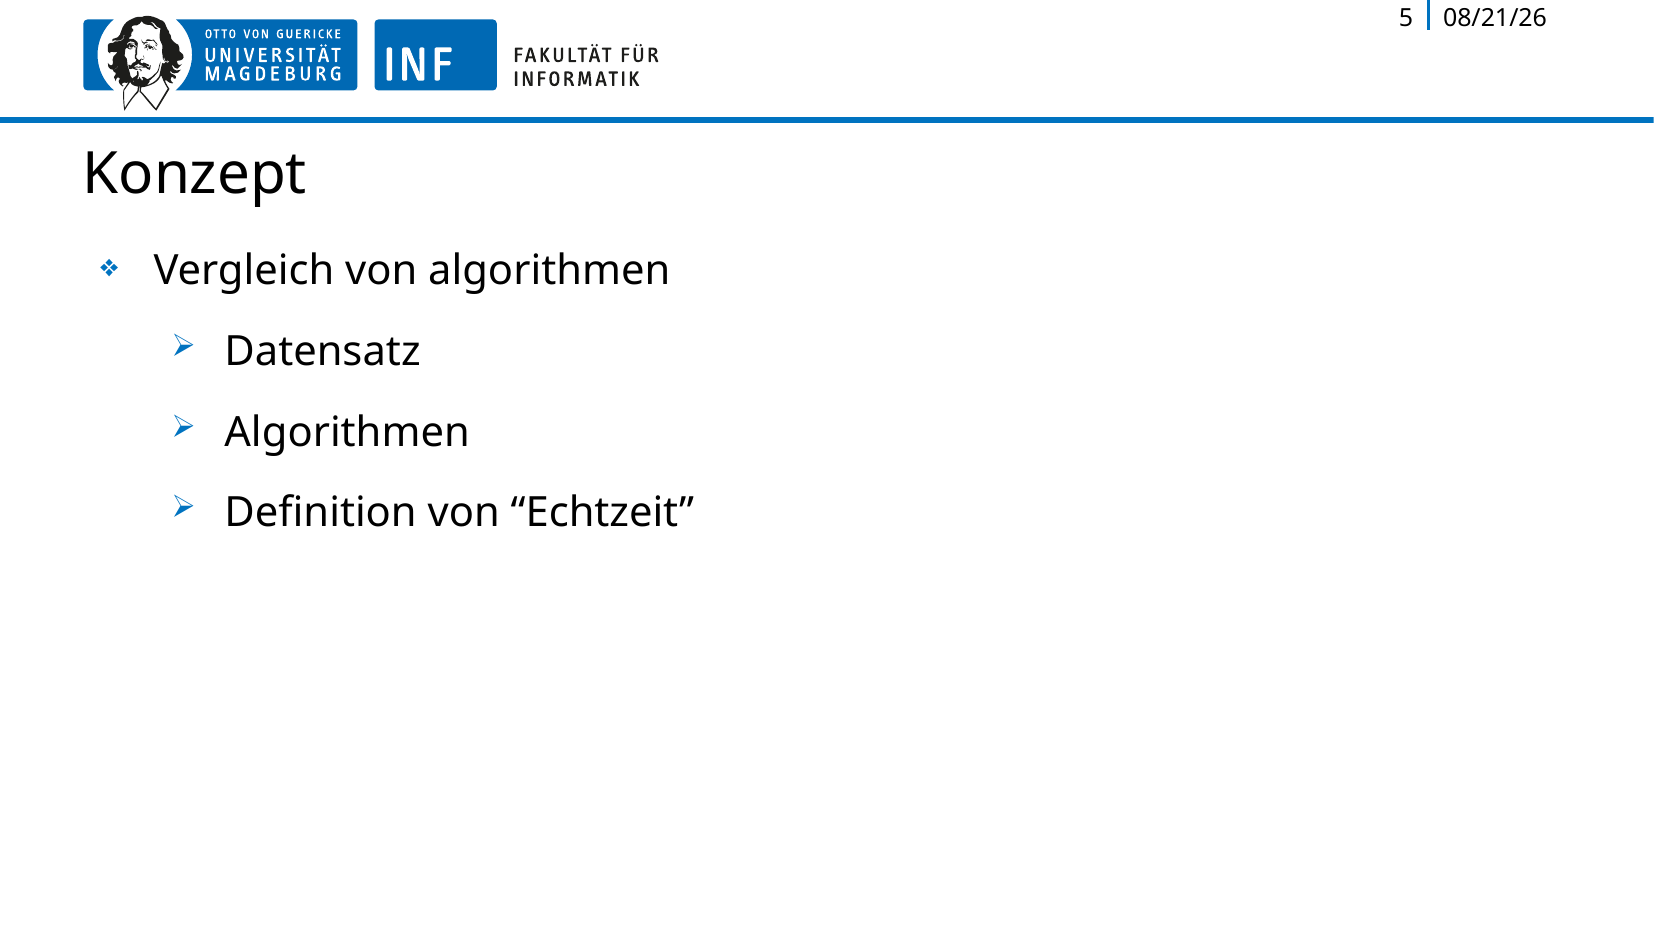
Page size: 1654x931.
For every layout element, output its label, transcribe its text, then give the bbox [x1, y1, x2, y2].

title Konzept [82, 131, 1571, 211]
list Vergleich von algorithmen Datensatz Algorithmen Definition von “Echtzeit” [82, 240, 1571, 916]
